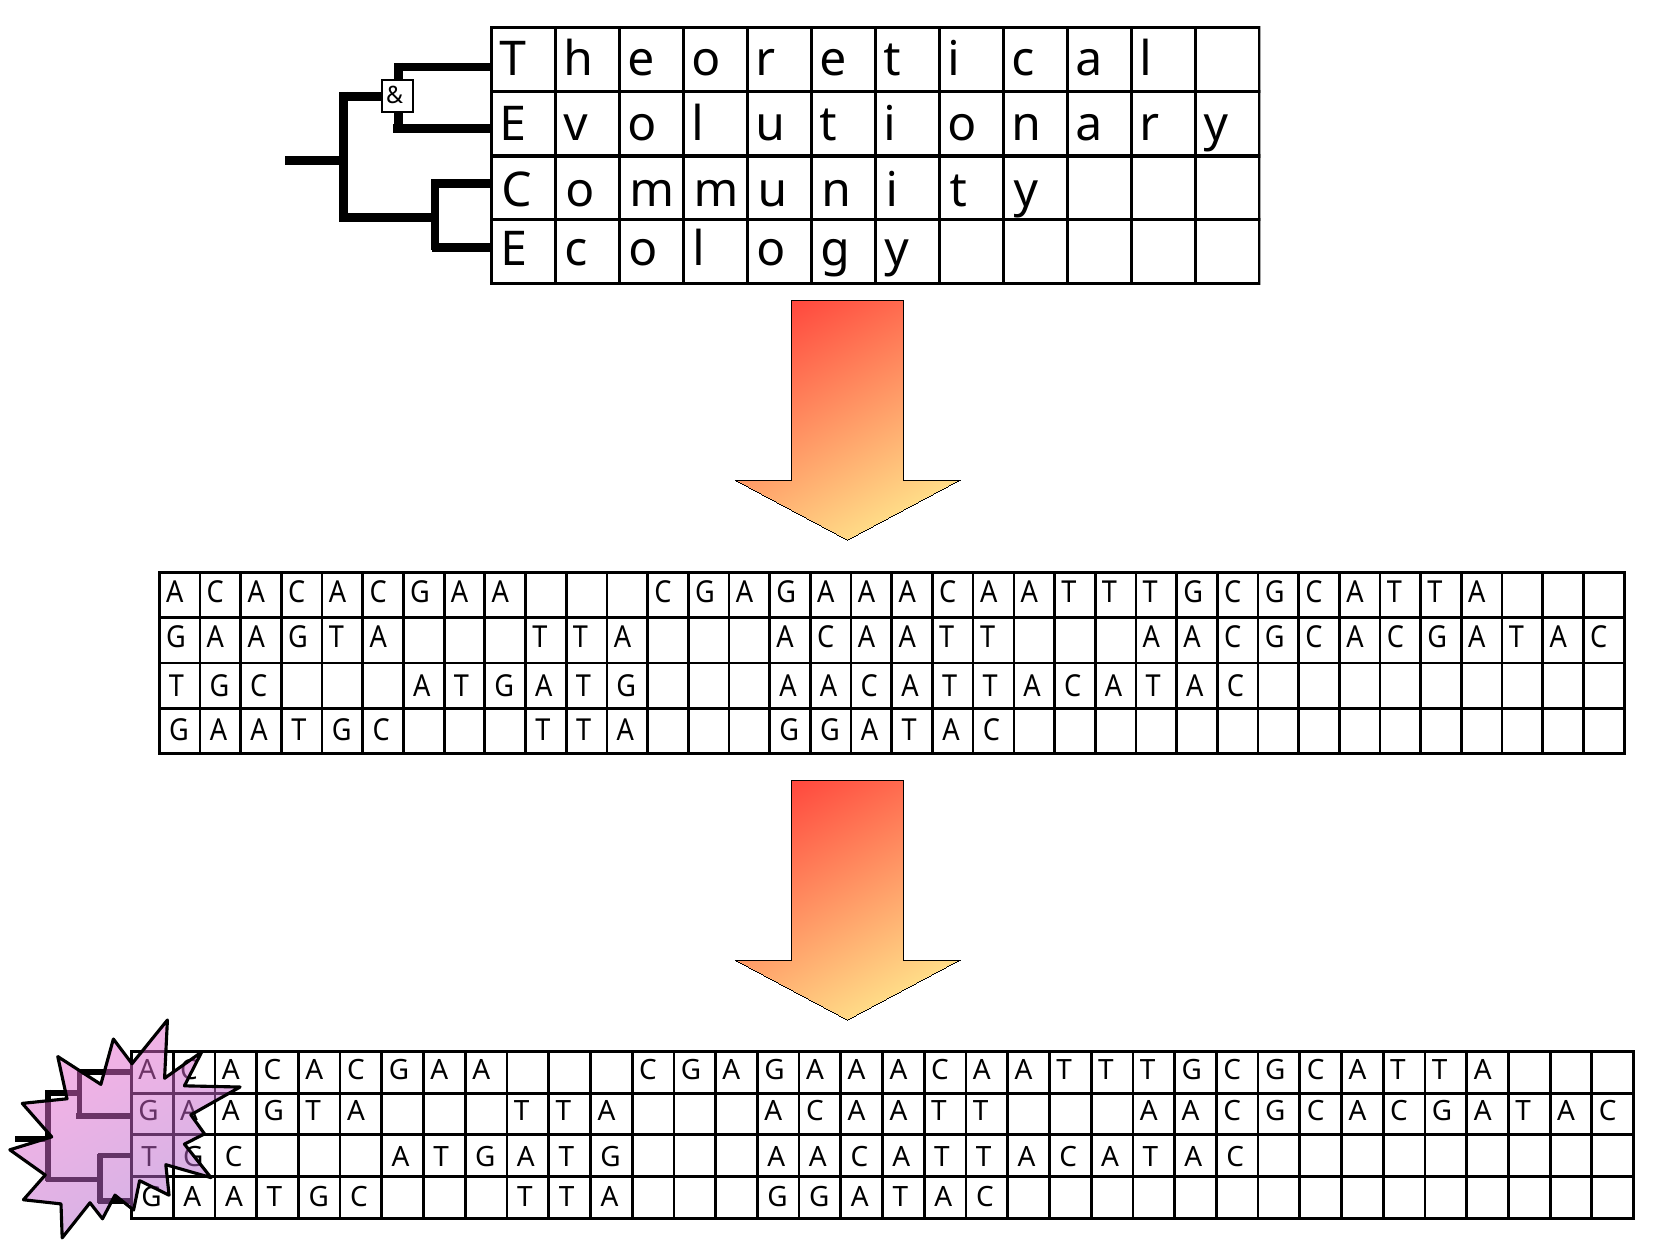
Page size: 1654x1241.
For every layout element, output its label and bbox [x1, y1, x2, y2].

text_box [735, 300, 961, 541]
picture [15, 1050, 110, 1147]
picture [123, 1050, 142, 1062]
picture [78, 1050, 1636, 1220]
picture [285, 25, 1261, 286]
picture [15, 1155, 61, 1220]
text_box [735, 780, 961, 1021]
text_box [9, 1020, 241, 1238]
picture [45, 570, 1627, 756]
